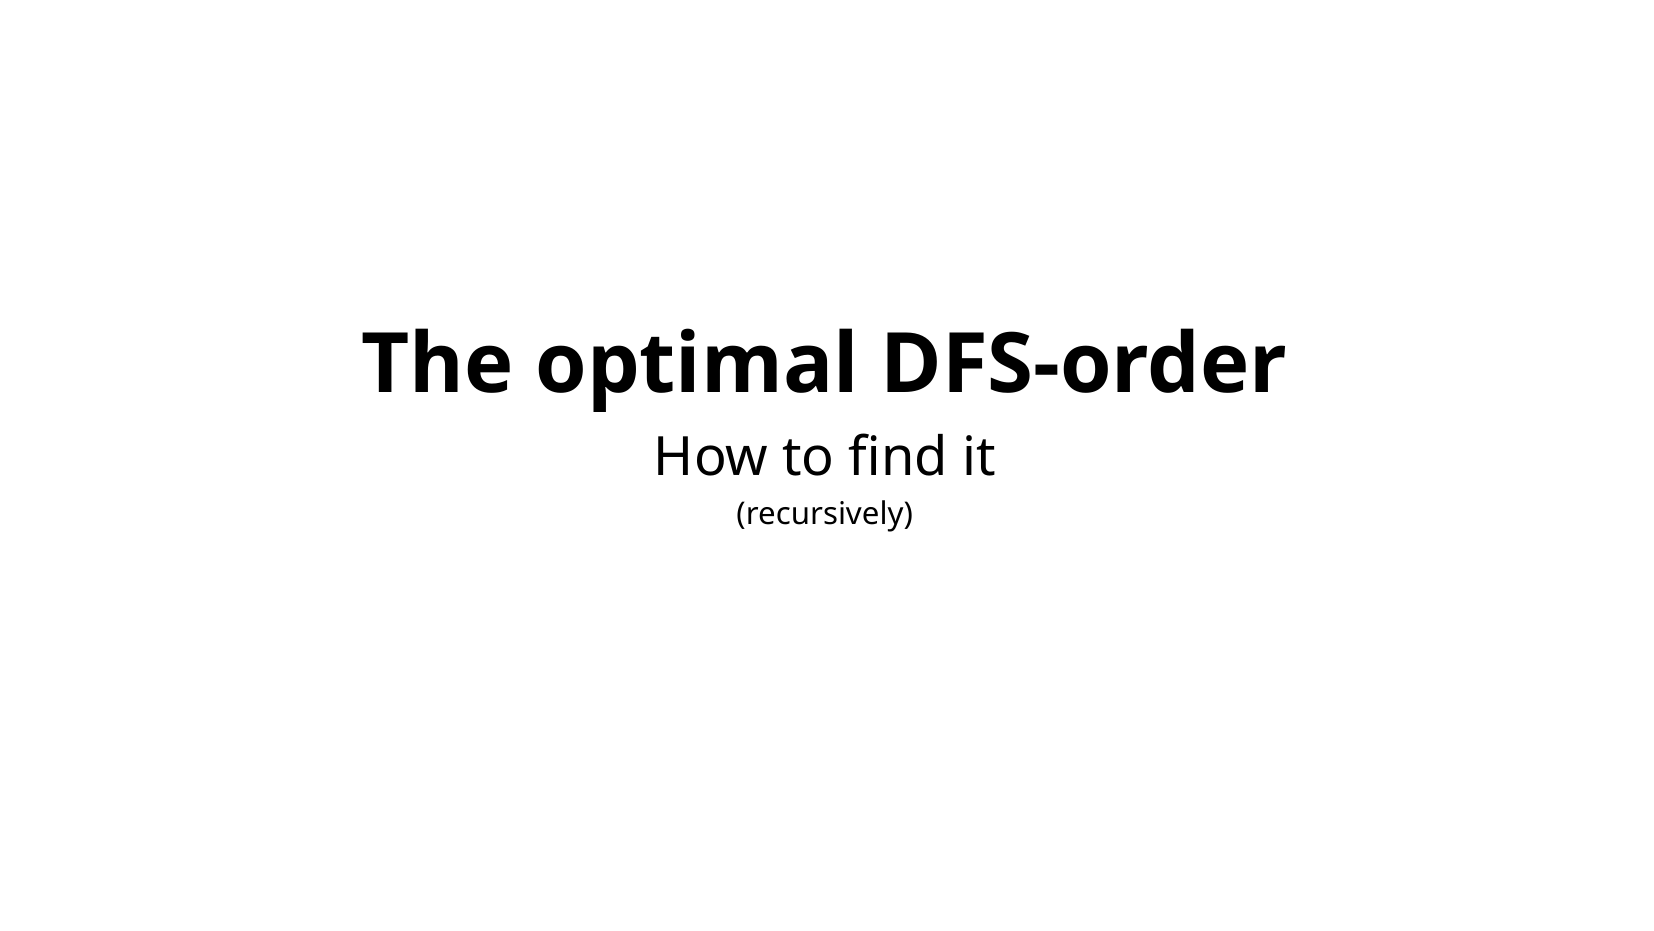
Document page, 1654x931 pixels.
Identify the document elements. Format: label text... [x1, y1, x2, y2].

text_box The optimal DFS-order How to find it (recursively) [262, 300, 1388, 539]
